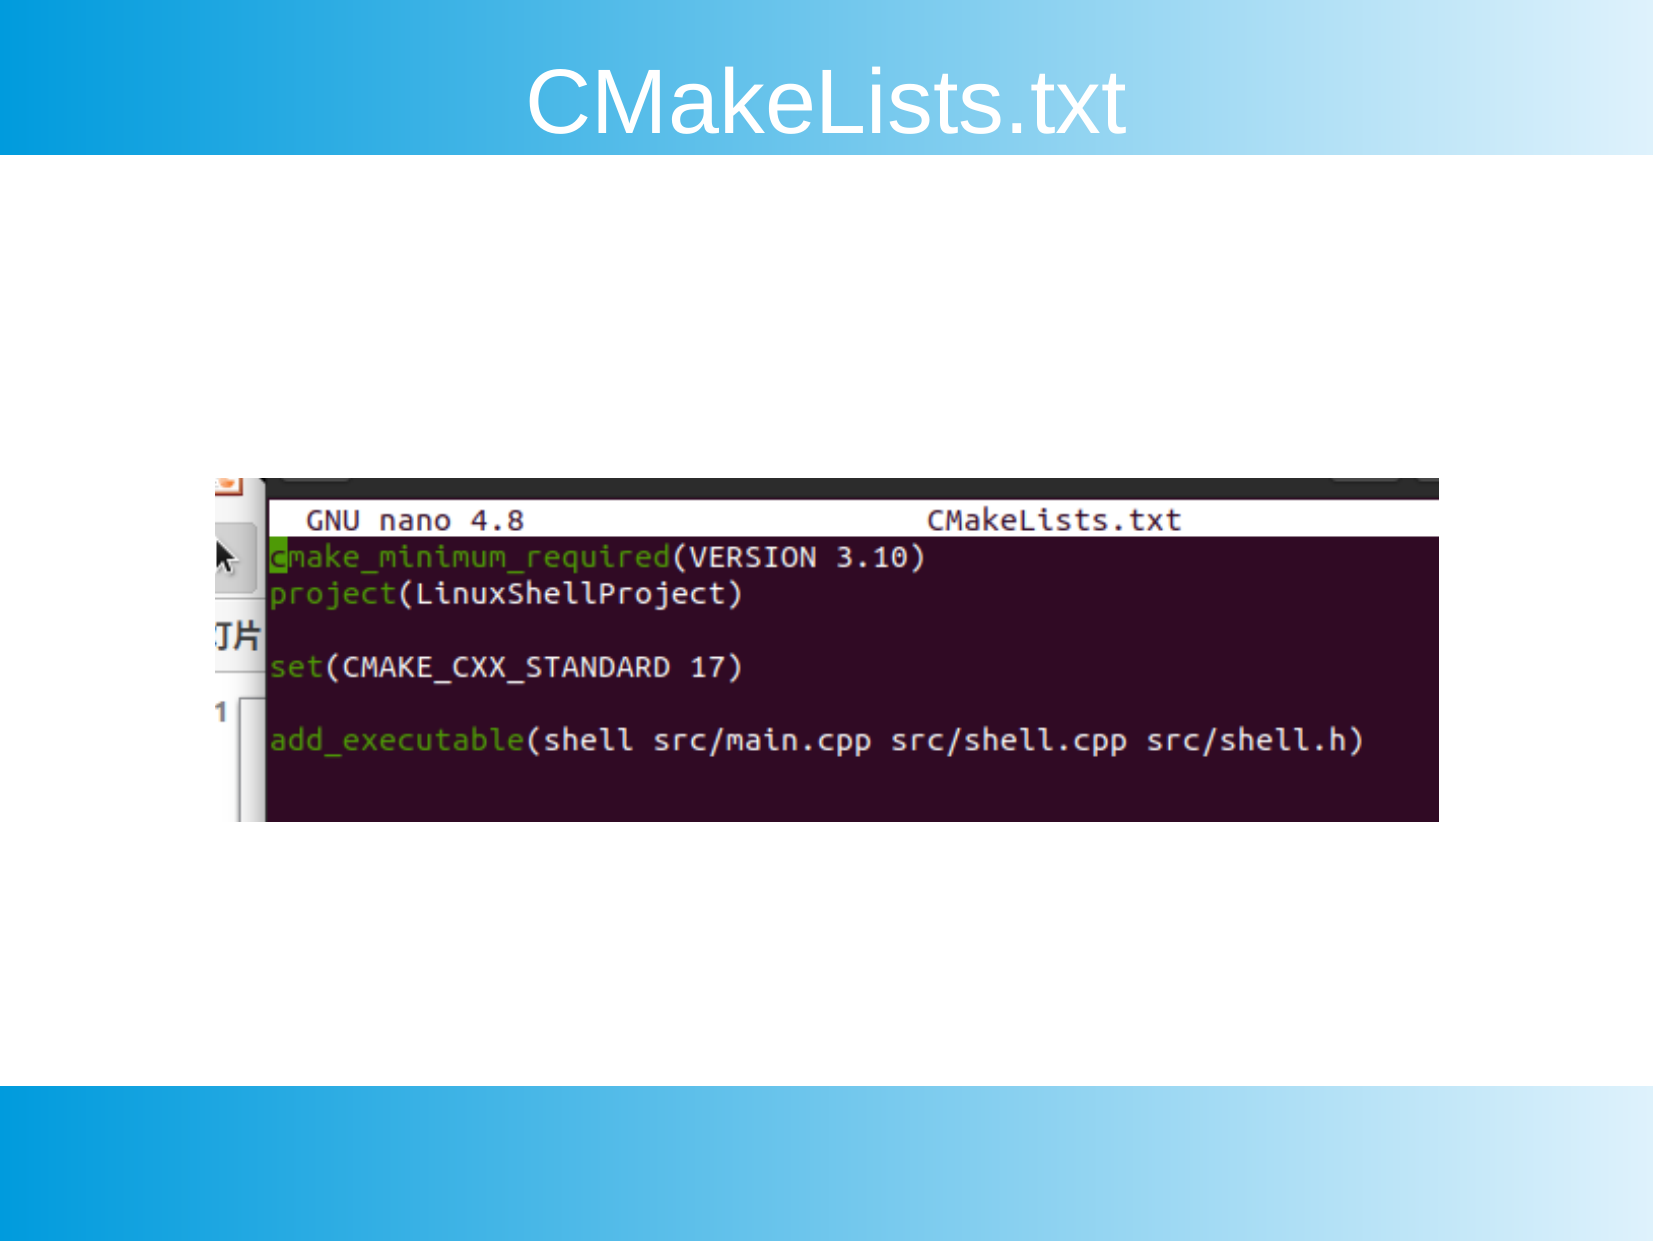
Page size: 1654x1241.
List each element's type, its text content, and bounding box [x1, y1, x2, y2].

title CMakeLists.txt [82, 49, 1571, 155]
picture [215, 478, 1439, 822]
